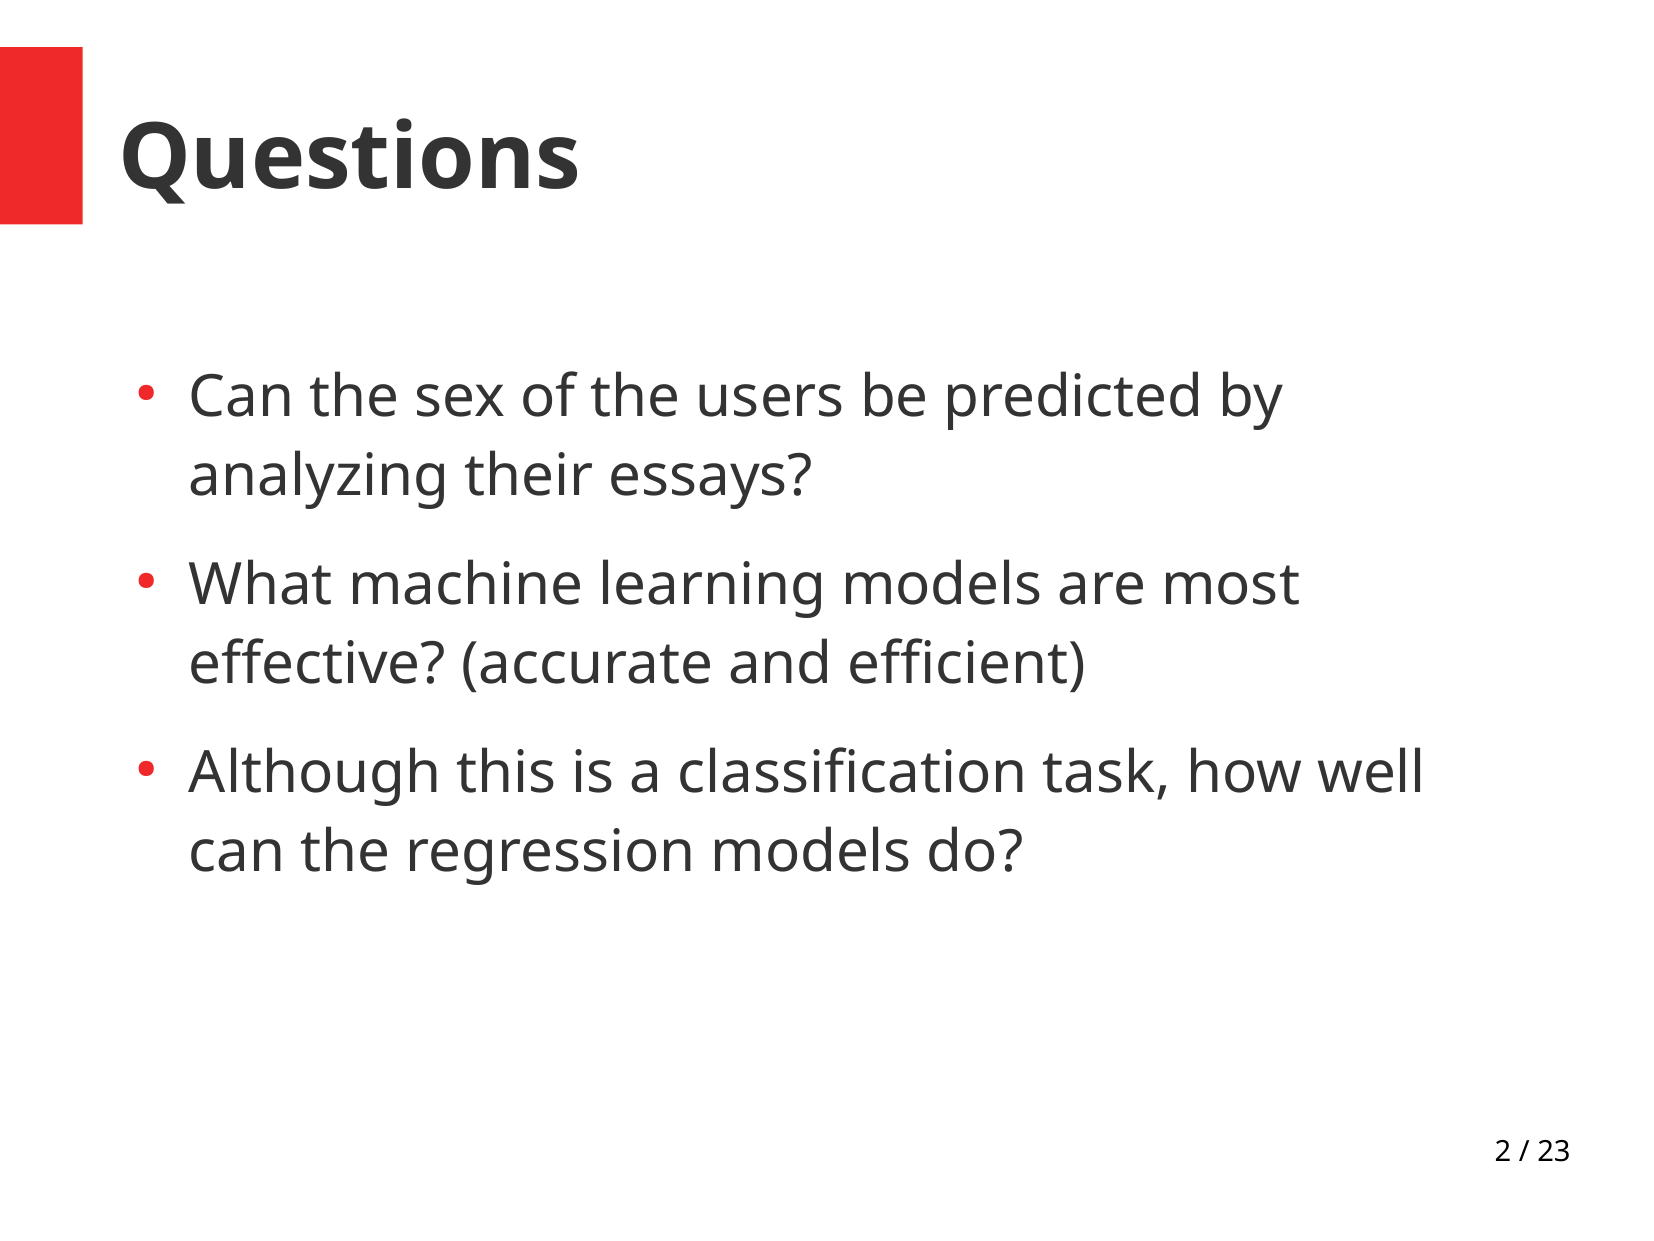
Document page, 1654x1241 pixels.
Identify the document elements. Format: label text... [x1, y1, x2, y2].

list Can the sex of the users be predicted by analyzing their essays? What machine learning models are most effective? (accurate and efficient) Although this is a classification task, how well can the regression models do? [118, 354, 1536, 1074]
title Questions [118, 49, 1571, 257]
